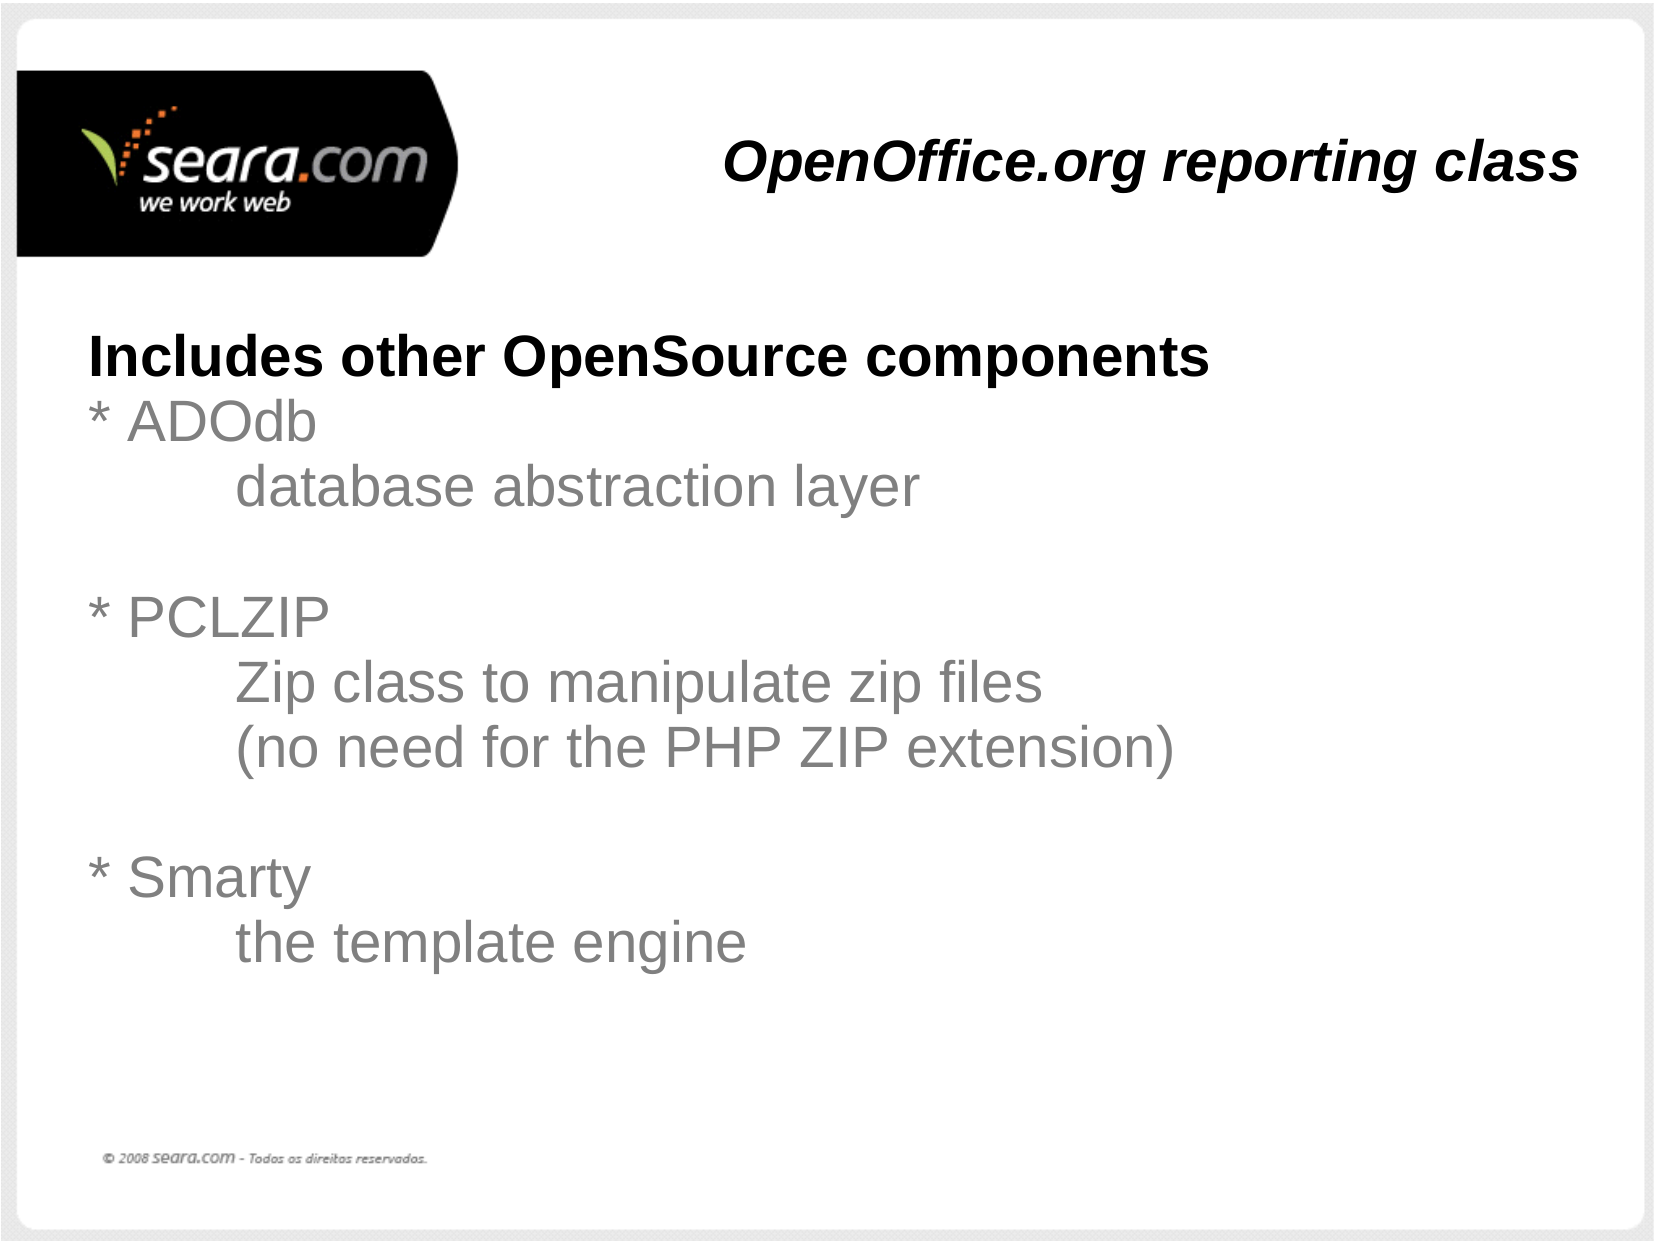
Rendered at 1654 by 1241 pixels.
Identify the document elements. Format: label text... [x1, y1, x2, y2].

title OpenOffice.org reporting class [531, 89, 1582, 237]
text_box Includes other OpenSource components * ADOdb database abstraction layer * PCLZIP Zip class to manipulate zip files (no need for the PHP ZIP extension) * Smarty the template engine [88, 324, 1566, 976]
